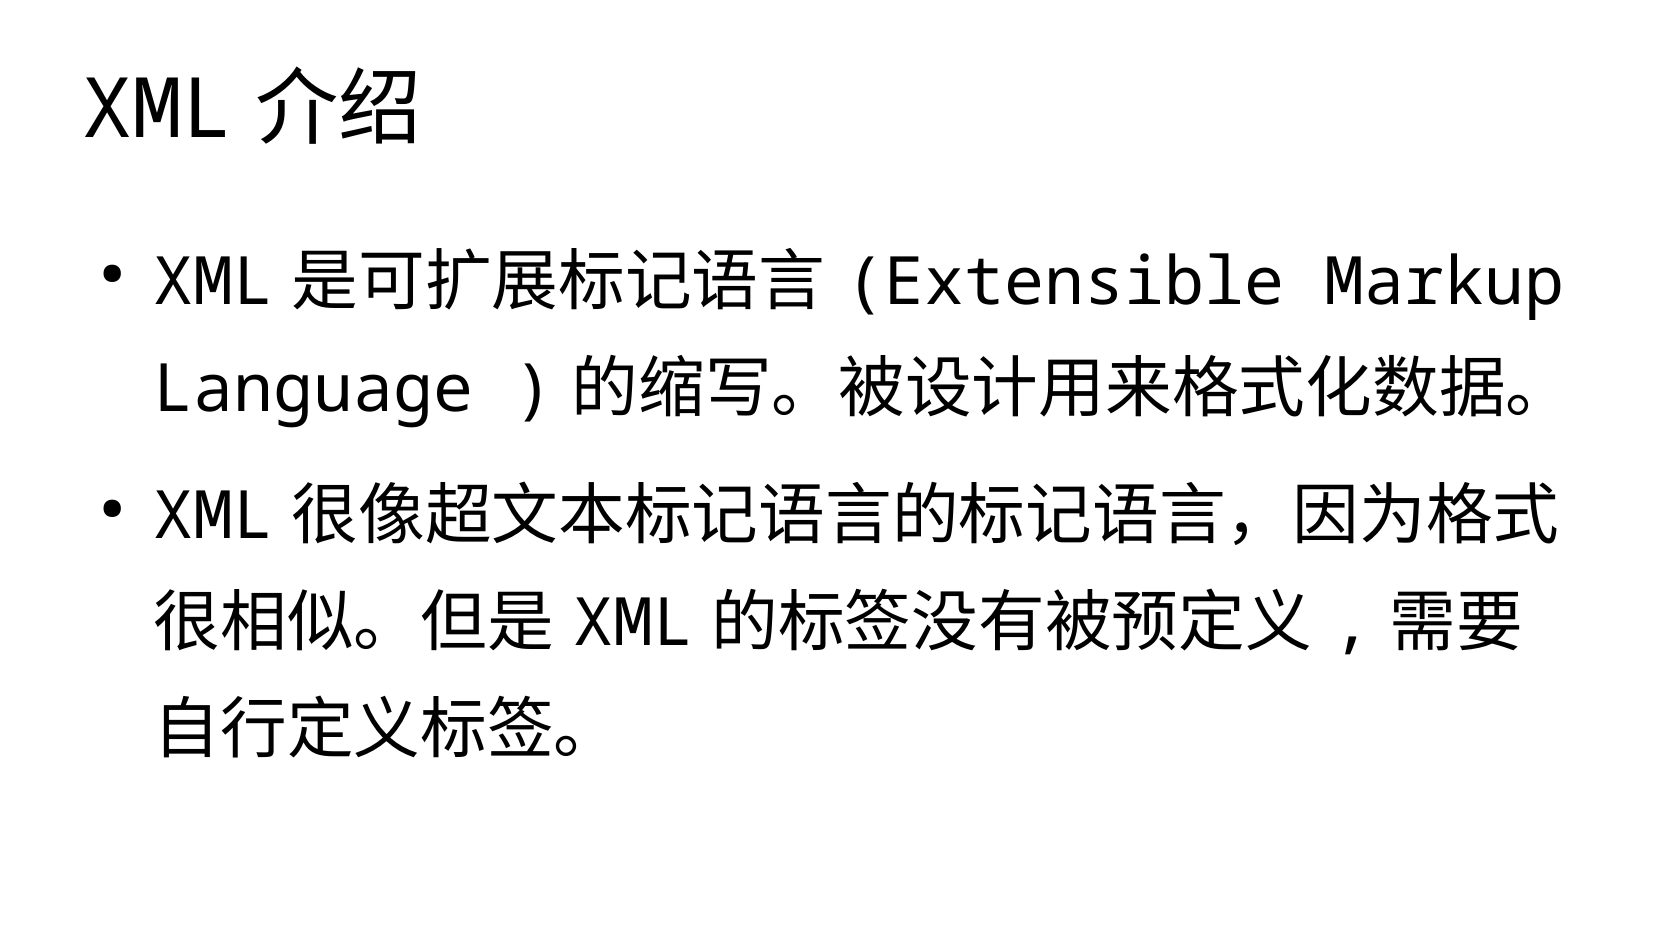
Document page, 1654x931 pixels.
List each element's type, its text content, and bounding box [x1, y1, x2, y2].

list XML是可扩展标记语言(Extensible Markup Language )的缩写。被设计用来格式化数据。 XML很像超文本标记语言的标记语言，因为格式很相似。但是XML的标签没有被预定义,需要自行定义标签。 [82, 217, 1571, 875]
title XML介绍 [82, 37, 1571, 166]
